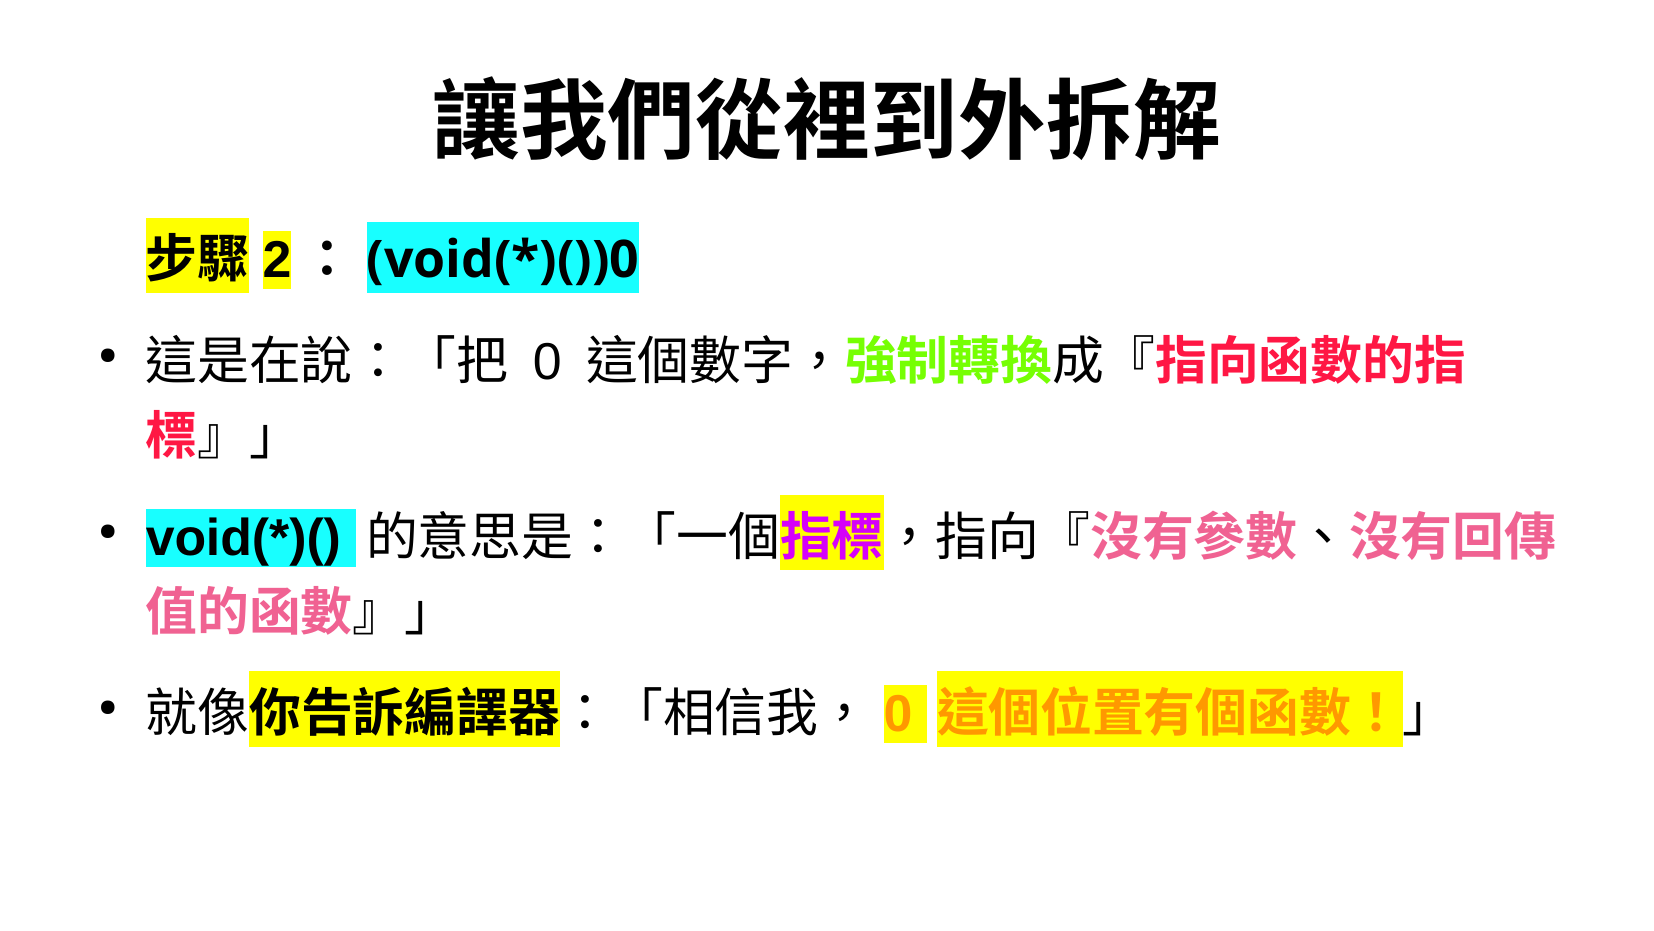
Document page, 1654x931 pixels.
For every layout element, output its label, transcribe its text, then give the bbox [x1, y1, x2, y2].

list 步驟2：(void(*)())0 這是在說：「把 0 這個數字，強制轉換成『指向函數的指標』」 void(*)() 的意思是：「一個指標，指向『沒有參數、沒有回傳值的函數』」 就像你告訴編譯器：「相信我，0 這個位置有個函數！」 [82, 217, 1571, 758]
title 讓我們從裡到外拆解 [82, 37, 1571, 193]
